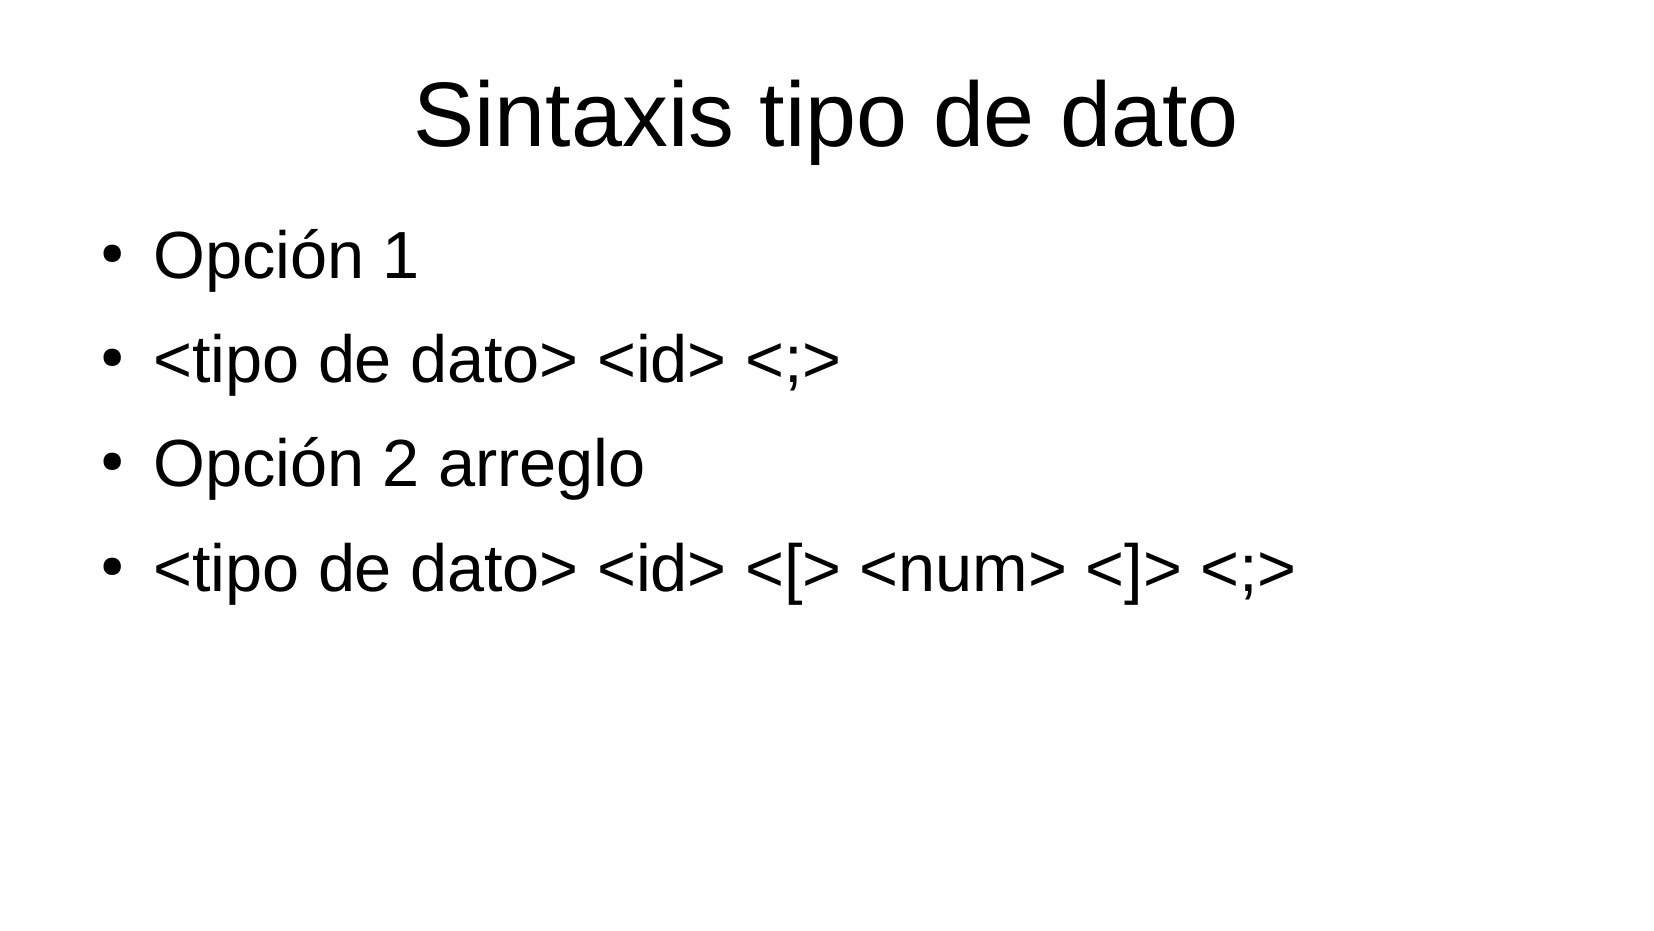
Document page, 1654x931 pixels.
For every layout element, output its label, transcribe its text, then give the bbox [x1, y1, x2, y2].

title Sintaxis tipo de dato [82, 37, 1571, 193]
list Opción 1 <tipo de dato> <id> <;> Opción 2 arreglo <tipo de dato> <id> <[> <num> <]> <;> [82, 217, 1571, 758]
